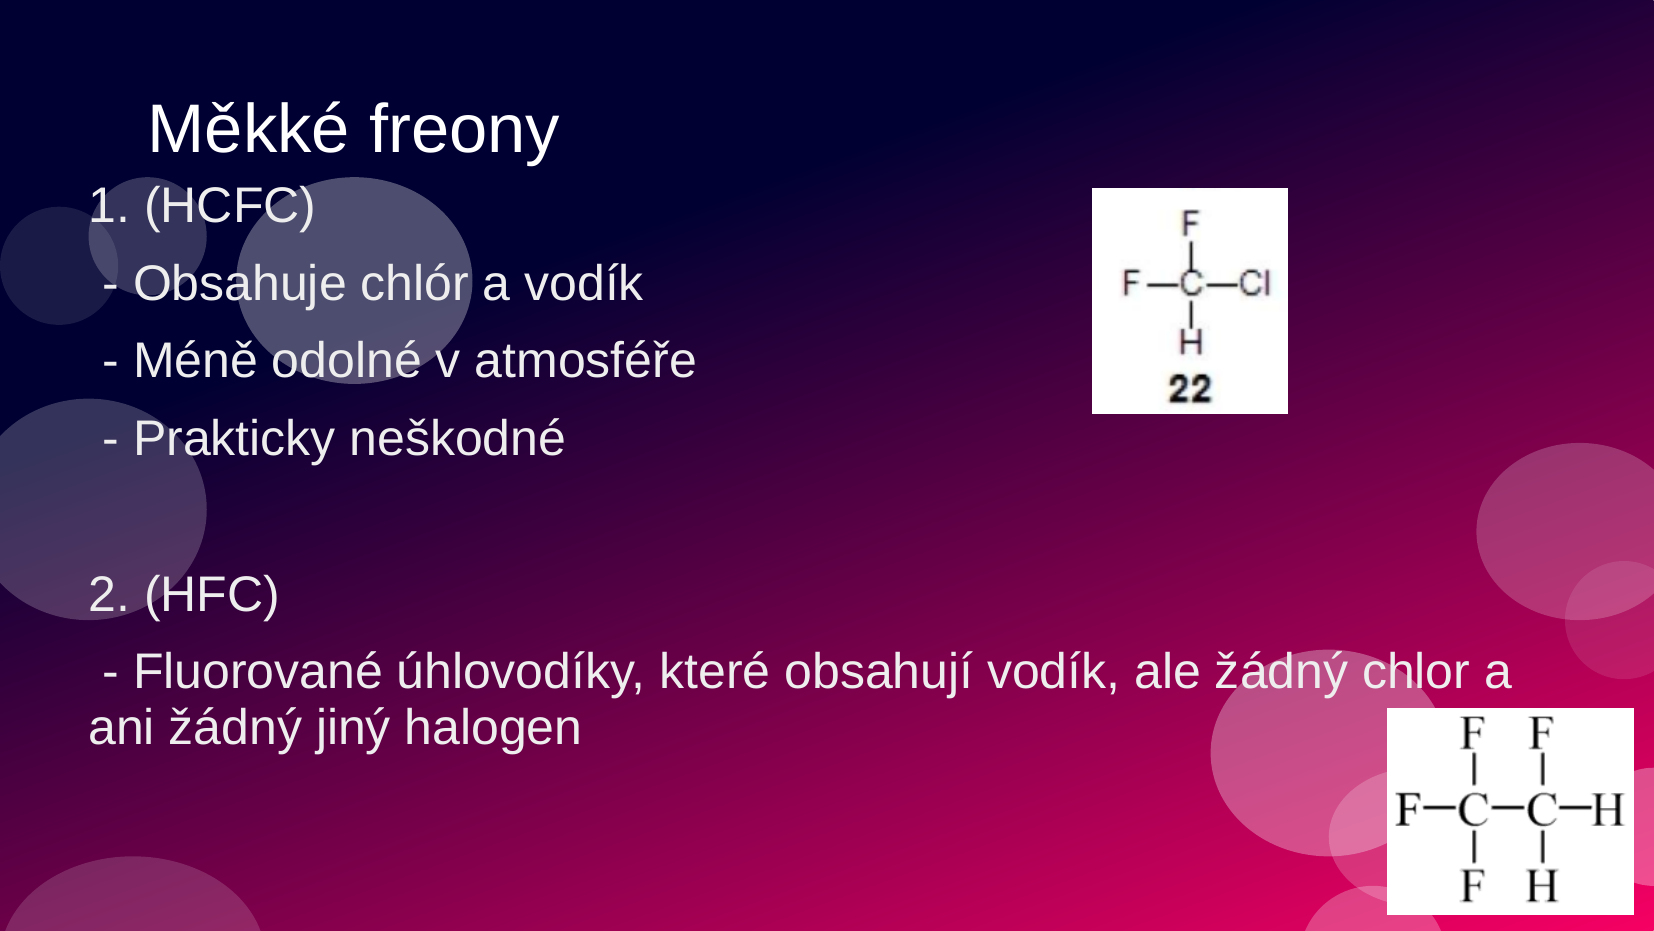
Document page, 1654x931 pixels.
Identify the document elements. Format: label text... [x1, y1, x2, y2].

picture [1092, 188, 1288, 414]
title Měkké freony [76, 51, 1565, 207]
list 1. (HCFC) - Obsahuje chlór a vodík - Méně odolné v atmosféře - Prakticky neškodné 2. (HFC) - Fluorované úhlovodíky, které obsahují vodík, ale žádný chlor a ani žádný jiný halogen [88, 177, 1565, 768]
picture [1387, 708, 1634, 915]
